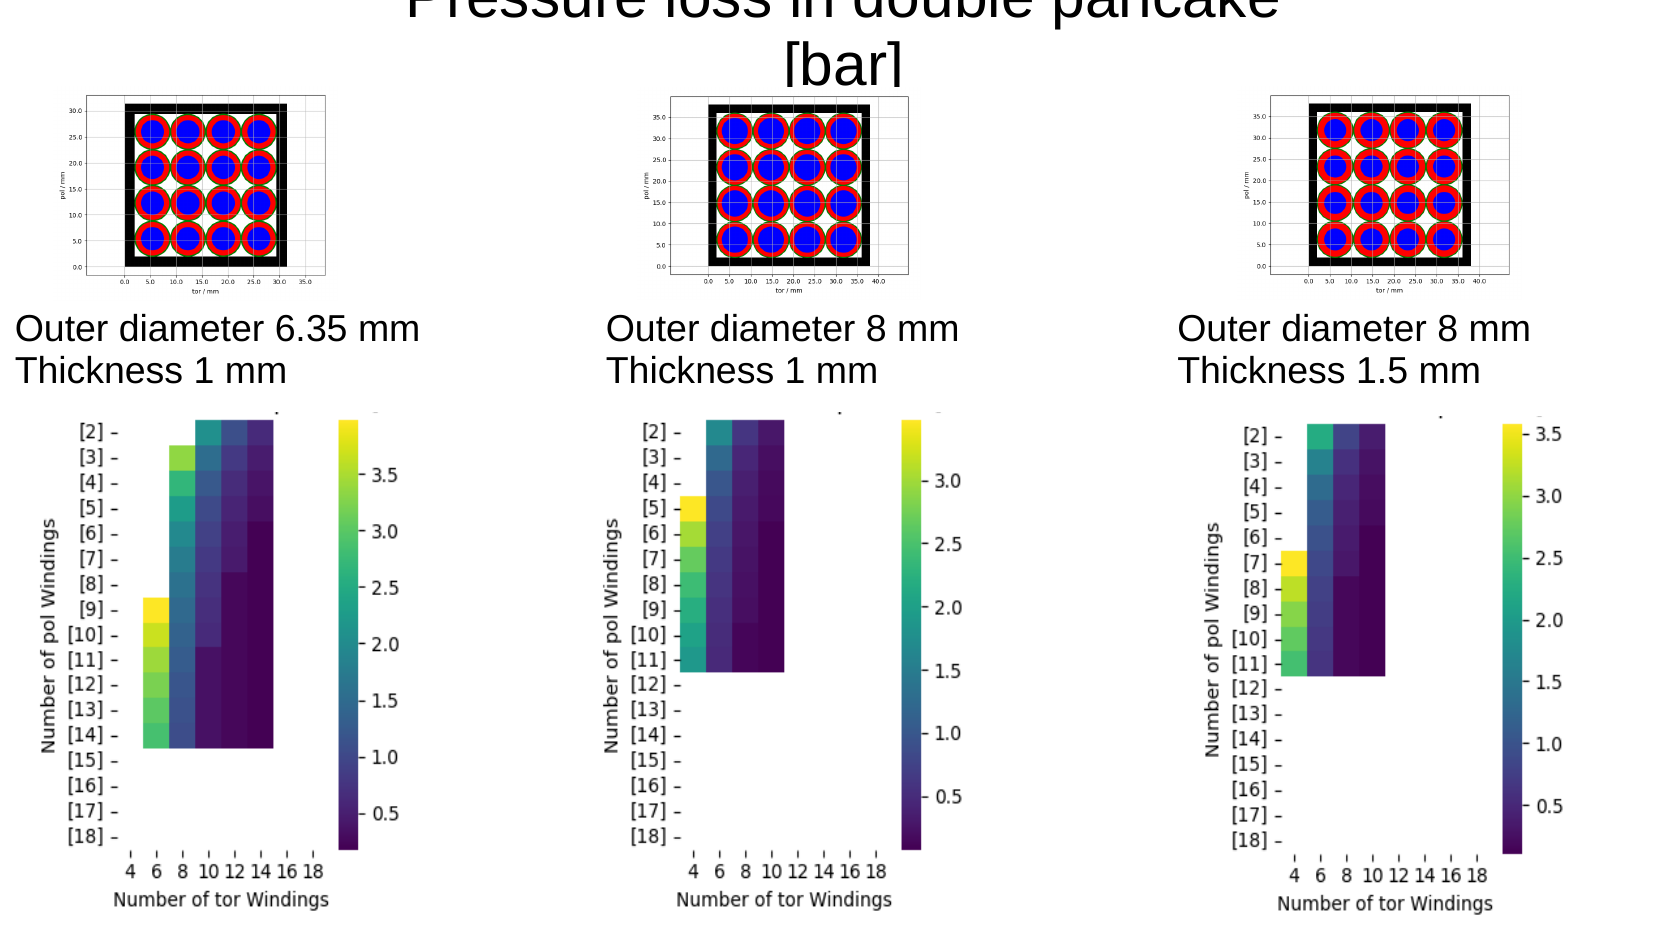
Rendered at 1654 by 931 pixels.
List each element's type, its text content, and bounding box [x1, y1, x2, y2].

picture [36, 412, 413, 926]
text_box Outer diameter 6.35 mm Thickness 1 mm [0, 300, 451, 399]
picture [598, 412, 976, 926]
text_box Outer diameter 8 mm Thickness 1.5 mm [1162, 300, 1547, 399]
picture [637, 87, 921, 300]
picture [1237, 86, 1522, 300]
text_box Outer diameter 8 mm Thickness 1 mm [591, 300, 976, 399]
picture [1200, 416, 1577, 931]
title Pressure loss in double pancake [bar] [337, 0, 1351, 87]
picture [53, 86, 338, 301]
